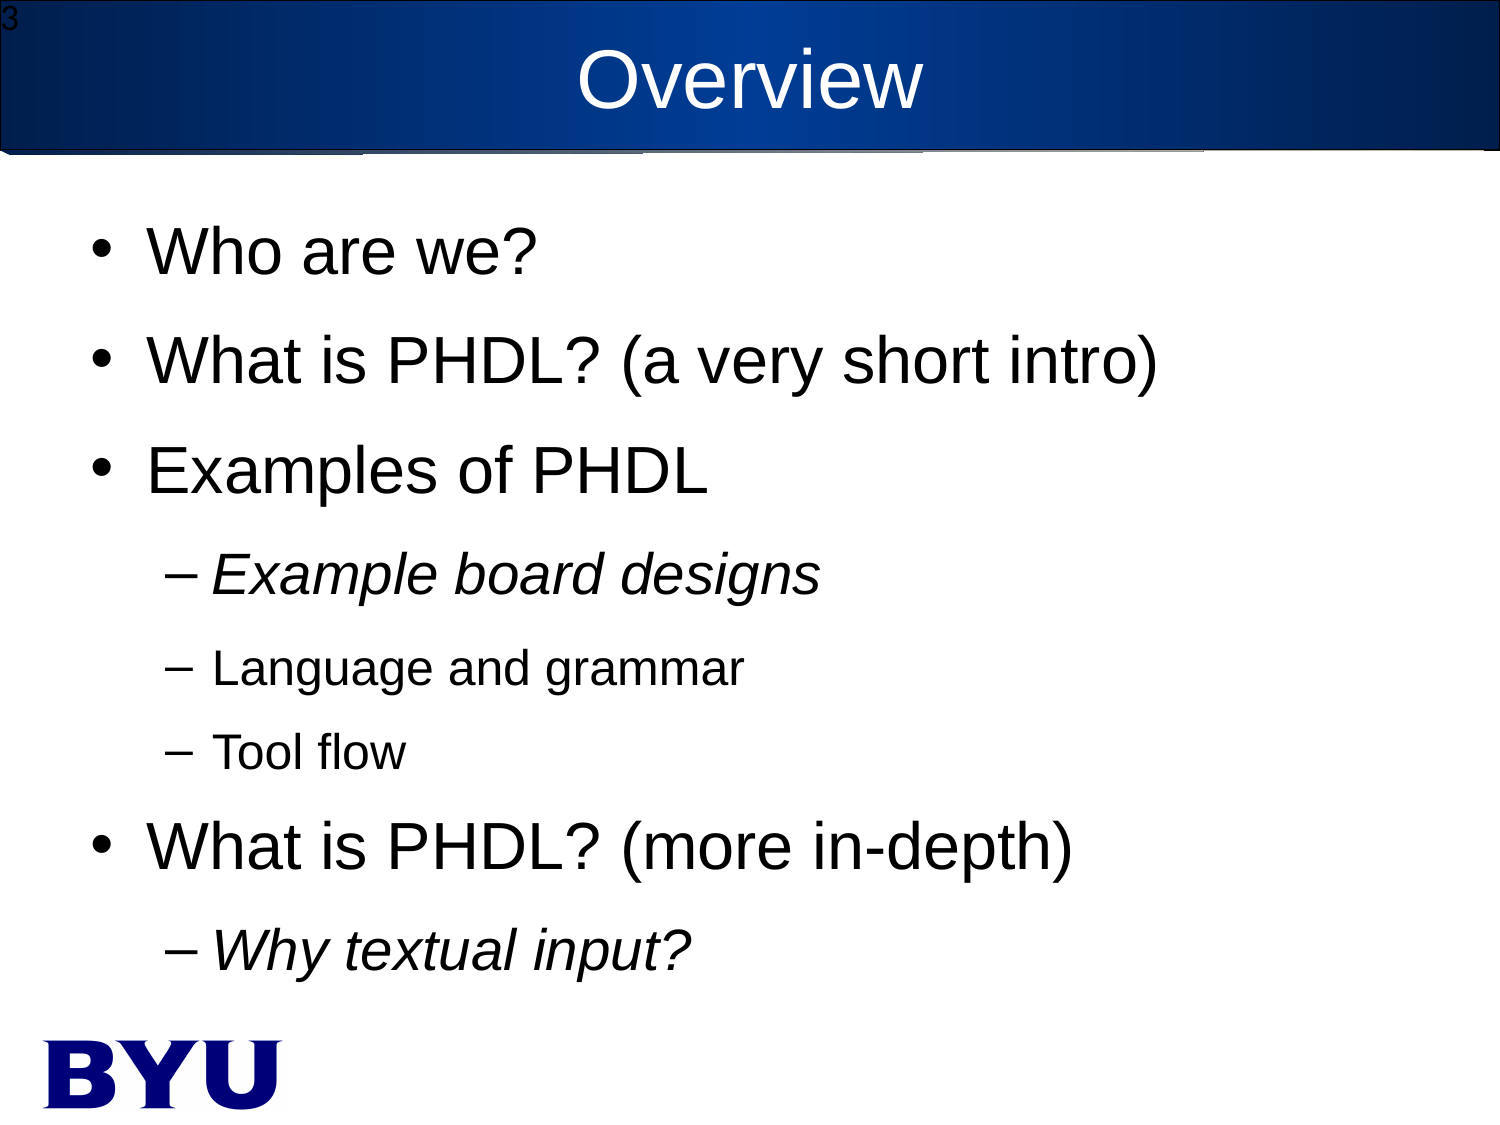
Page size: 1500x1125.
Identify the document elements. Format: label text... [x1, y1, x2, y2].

title Overview [75, 0, 1425, 150]
picture [37, 1039, 288, 1111]
list Who are we? What is PHDL? (a very short intro) Examples of PHDL Example board designs Language and grammar Tool flow What is PHDL? (more in-depth) Why textual input? [75, 200, 1425, 1013]
